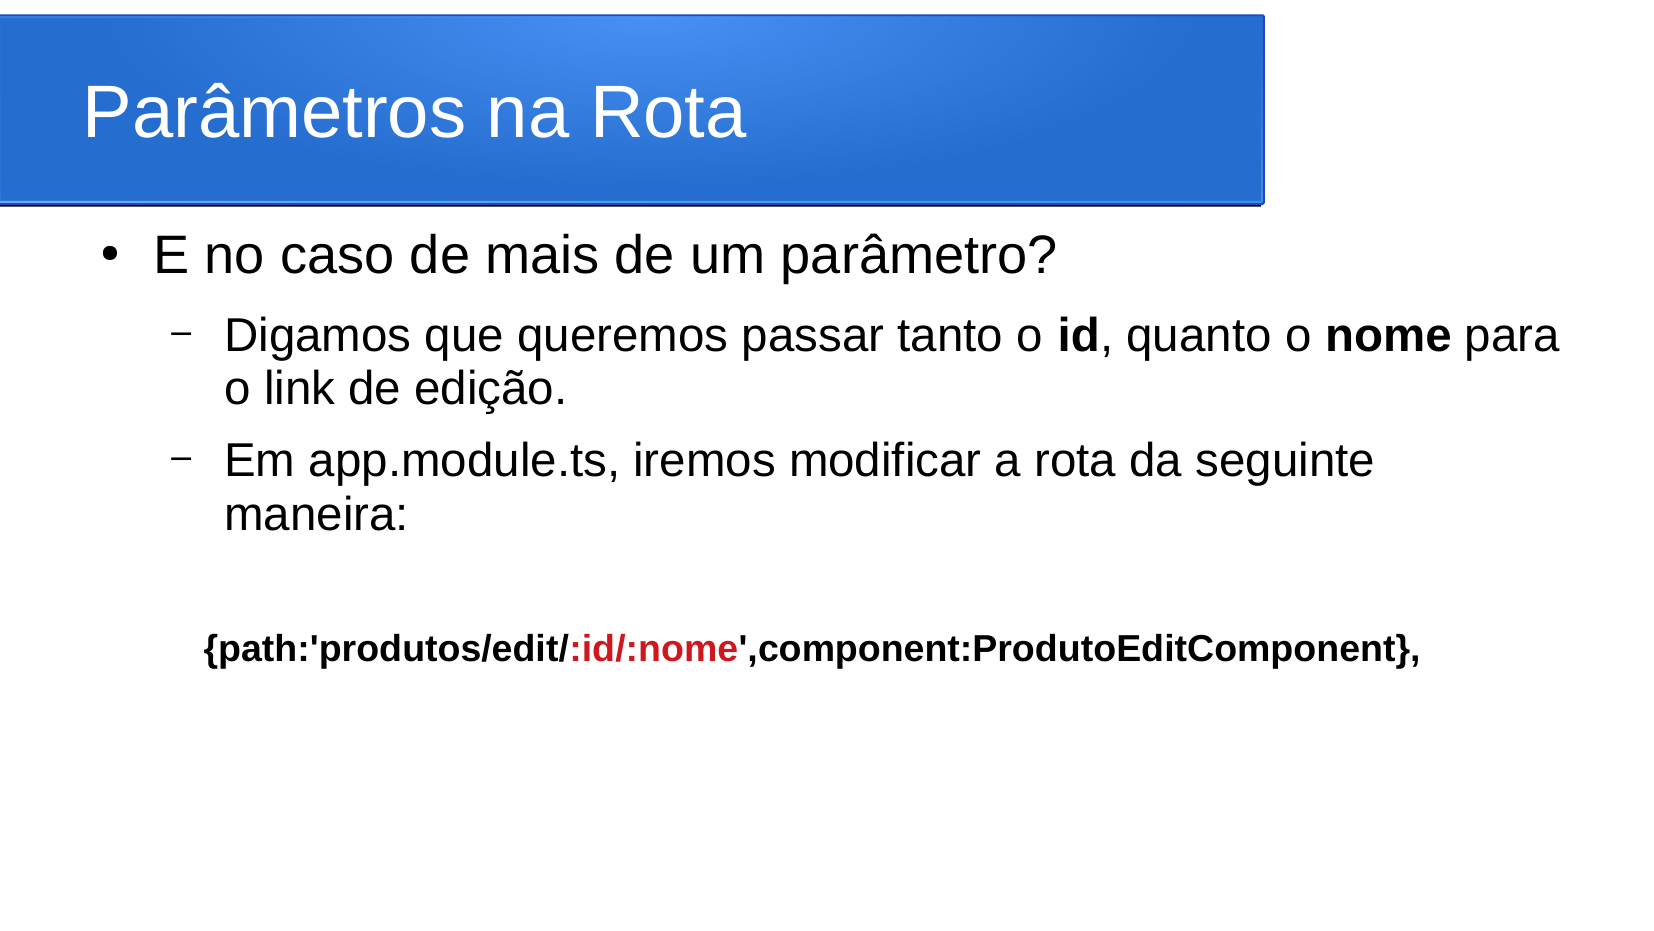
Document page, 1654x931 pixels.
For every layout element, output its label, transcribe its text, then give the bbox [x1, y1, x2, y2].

text_box {path:'produtos/edit/:id/:nome',component:ProdutoEditComponent}, [188, 578, 1453, 804]
list E no caso de mais de um parâmetro? Digamos que queremos passar tanto o id, quanto o nome para o link de edição. Em app.module.ts, iremos modificar a rota da seguinte maneira: [82, 224, 1571, 764]
title Parâmetros na Rota [82, 35, 1235, 189]
